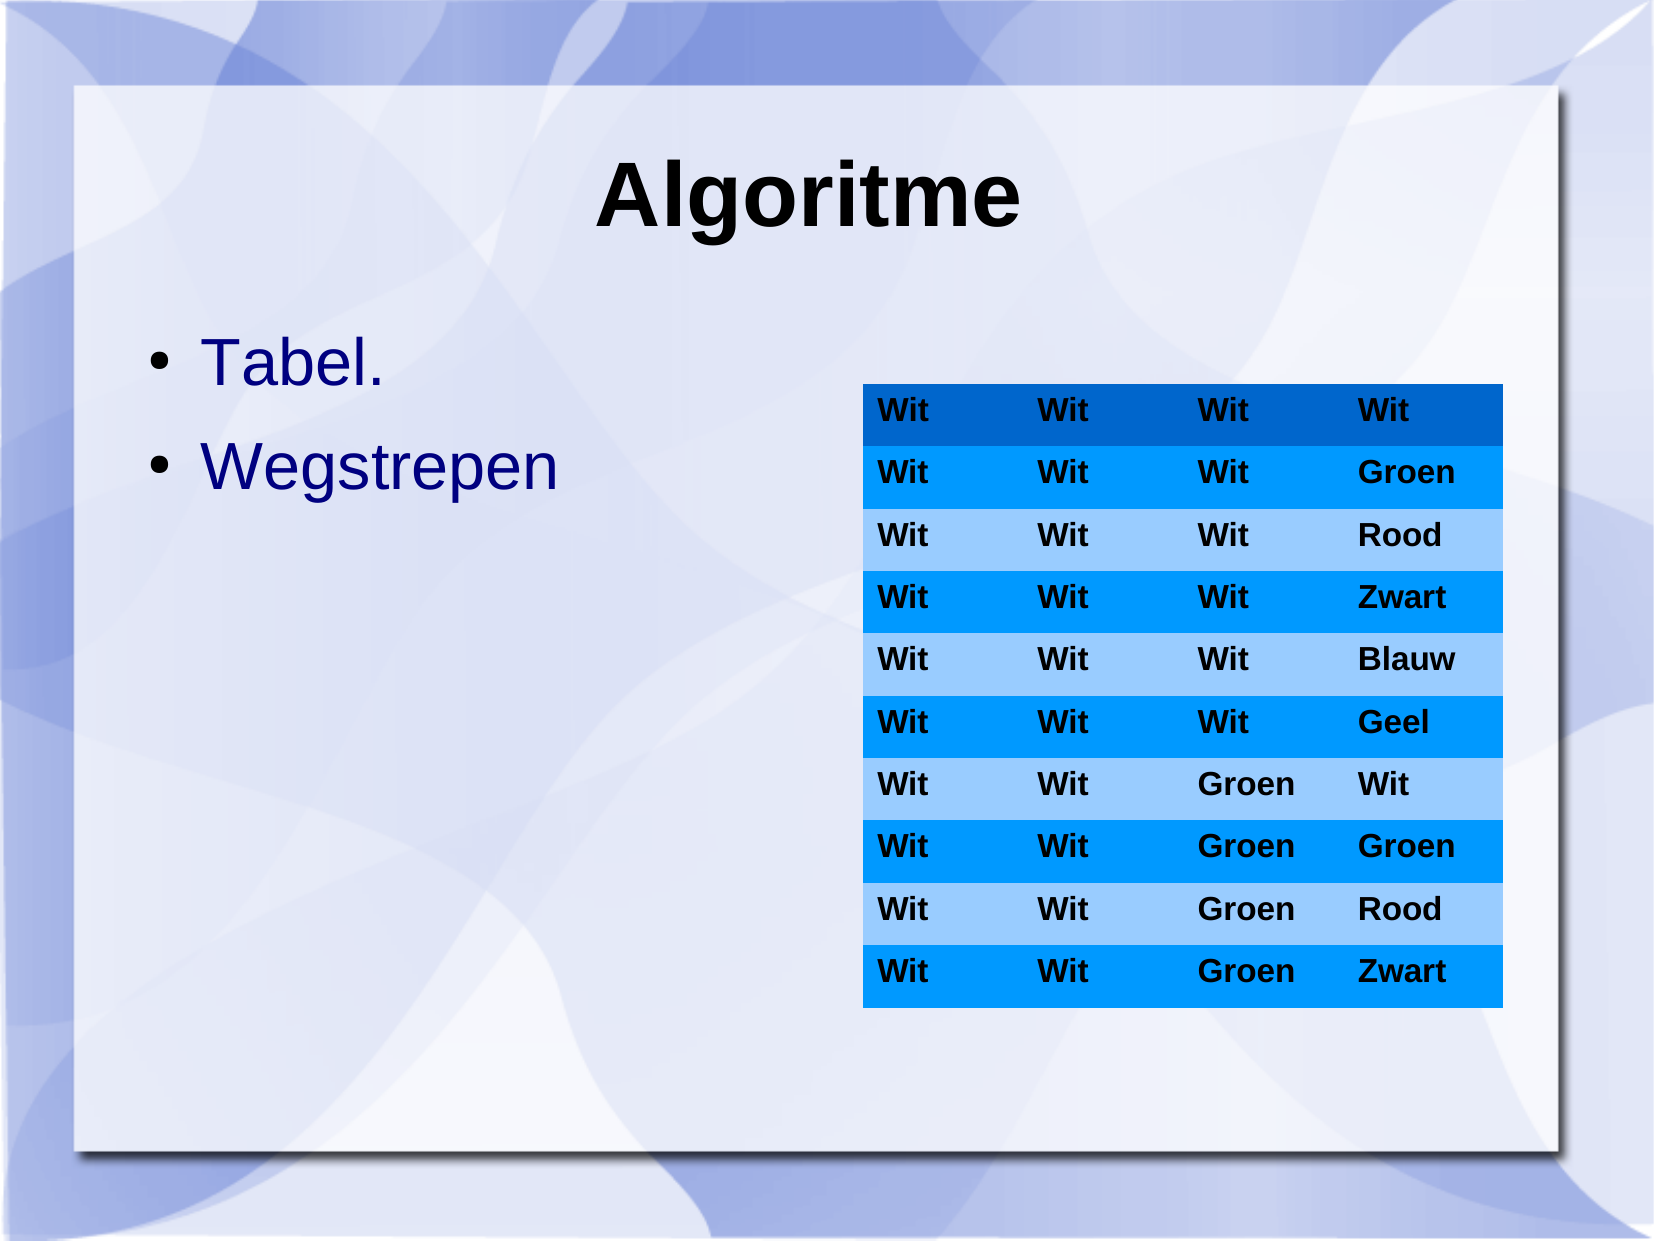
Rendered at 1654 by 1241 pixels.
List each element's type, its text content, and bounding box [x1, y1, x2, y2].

table_cell Wit [1183, 633, 1343, 696]
table_cell Wit [863, 883, 1023, 945]
table_cell Groen [1183, 758, 1343, 820]
table_cell Geel [1343, 696, 1503, 758]
table_cell Rood [1343, 509, 1503, 571]
table_cell Wit [1023, 883, 1183, 945]
table_cell Blauw [1343, 633, 1503, 696]
table_header Wit [1343, 384, 1503, 446]
table_header Wit [1183, 384, 1343, 446]
table_cell Wit [863, 571, 1023, 633]
table_cell Wit [1183, 696, 1343, 758]
table_cell Wit [1343, 758, 1503, 820]
table_cell Wit [1023, 945, 1183, 1008]
table_cell Wit [863, 820, 1023, 883]
table_cell Wit [1023, 509, 1183, 571]
table_cell Wit [1023, 571, 1183, 633]
table_cell Wit [863, 758, 1023, 820]
table_cell Wit [1023, 696, 1183, 758]
table_cell Wit [863, 509, 1023, 571]
table_cell Wit [1023, 633, 1183, 696]
table_cell Groen [1183, 945, 1343, 1008]
table_cell Groen [1183, 820, 1343, 883]
picture [0, 0, 1654, 1241]
table_cell Groen [1343, 446, 1503, 509]
table_cell Wit [863, 696, 1023, 758]
table_cell Wit [1183, 446, 1343, 509]
table_cell Groen [1343, 820, 1503, 883]
table_cell Wit [863, 945, 1023, 1008]
table_cell Wit [1023, 758, 1183, 820]
table_cell Wit [1023, 446, 1183, 509]
table_cell Groen [1183, 883, 1343, 945]
table_cell Wit [1183, 571, 1343, 633]
table_cell Rood [1343, 883, 1503, 945]
table_cell Wit [863, 446, 1023, 509]
table_header Wit [863, 384, 1023, 446]
table_header Wit [1023, 384, 1183, 446]
table_cell Zwart [1343, 945, 1503, 1008]
table_cell Wit [1023, 820, 1183, 883]
table_cell Zwart [1343, 571, 1503, 633]
list Tabel. Wegstrepen [129, 324, 1489, 1144]
table_cell Wit [1183, 509, 1343, 571]
title Algoritme [82, 90, 1536, 298]
table_cell Wit [863, 633, 1023, 696]
